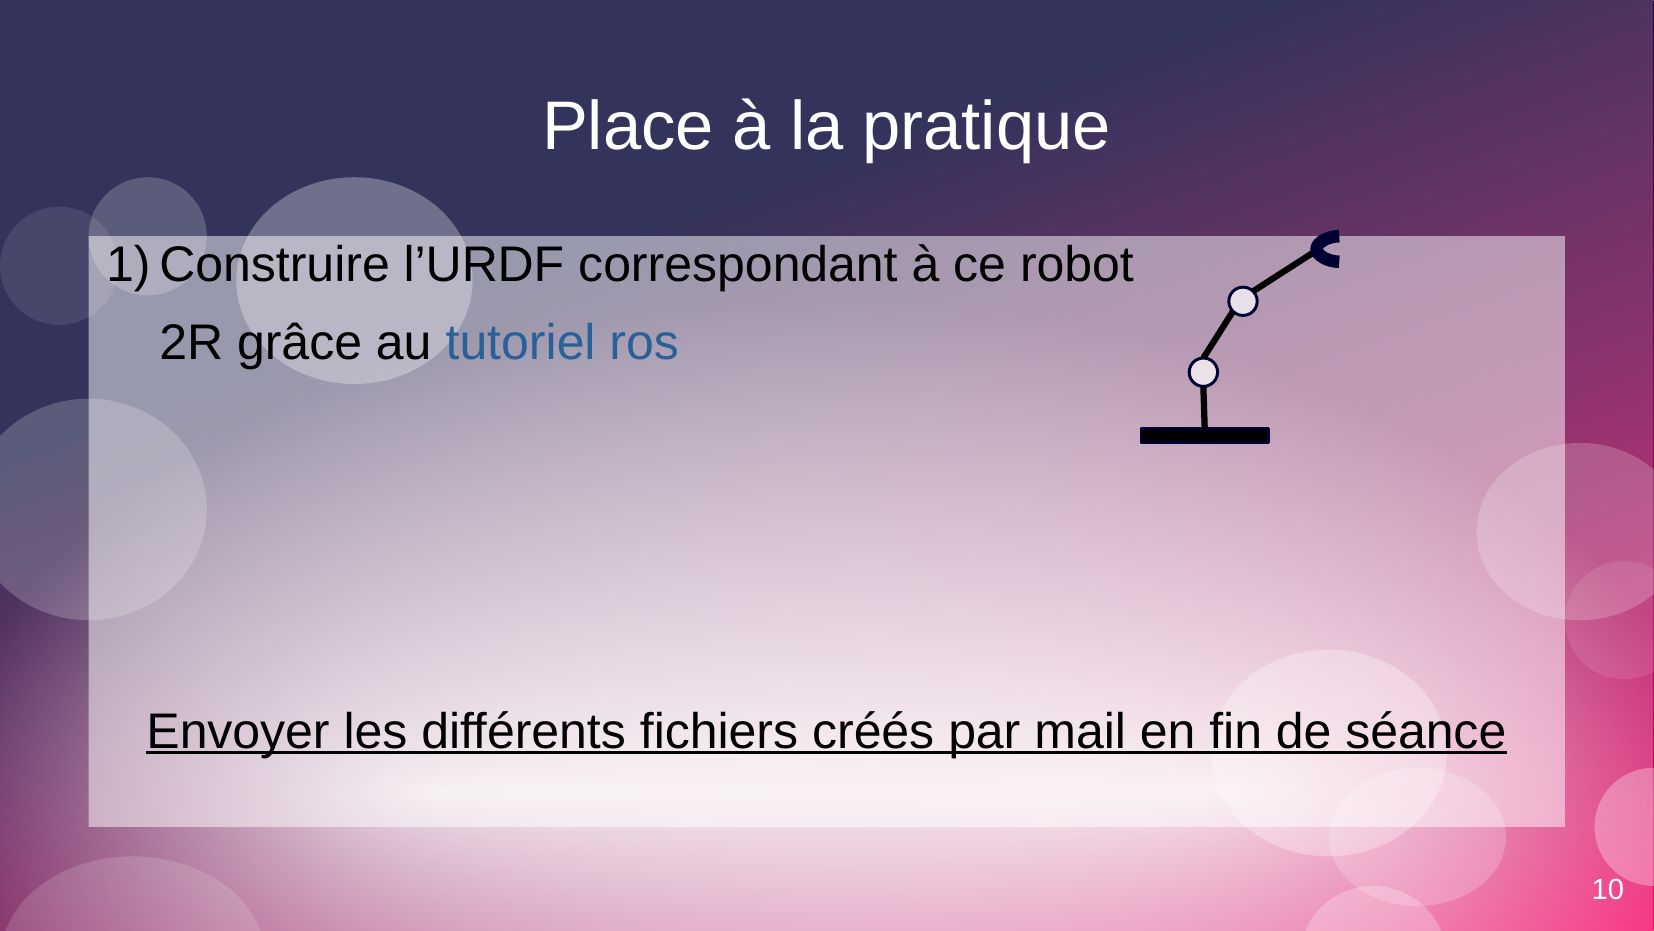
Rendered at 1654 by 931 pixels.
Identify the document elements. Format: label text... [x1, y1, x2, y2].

list Construire l’URDF correspondant à ce robot 2R grâce au tutoriel ros Envoyer les différents fichiers créés par mail en fin de séance [88, 236, 1565, 827]
text_box [1141, 428, 1269, 443]
text_box [1189, 358, 1218, 386]
text_box [1228, 287, 1258, 316]
title Place à la pratique [88, 44, 1565, 207]
